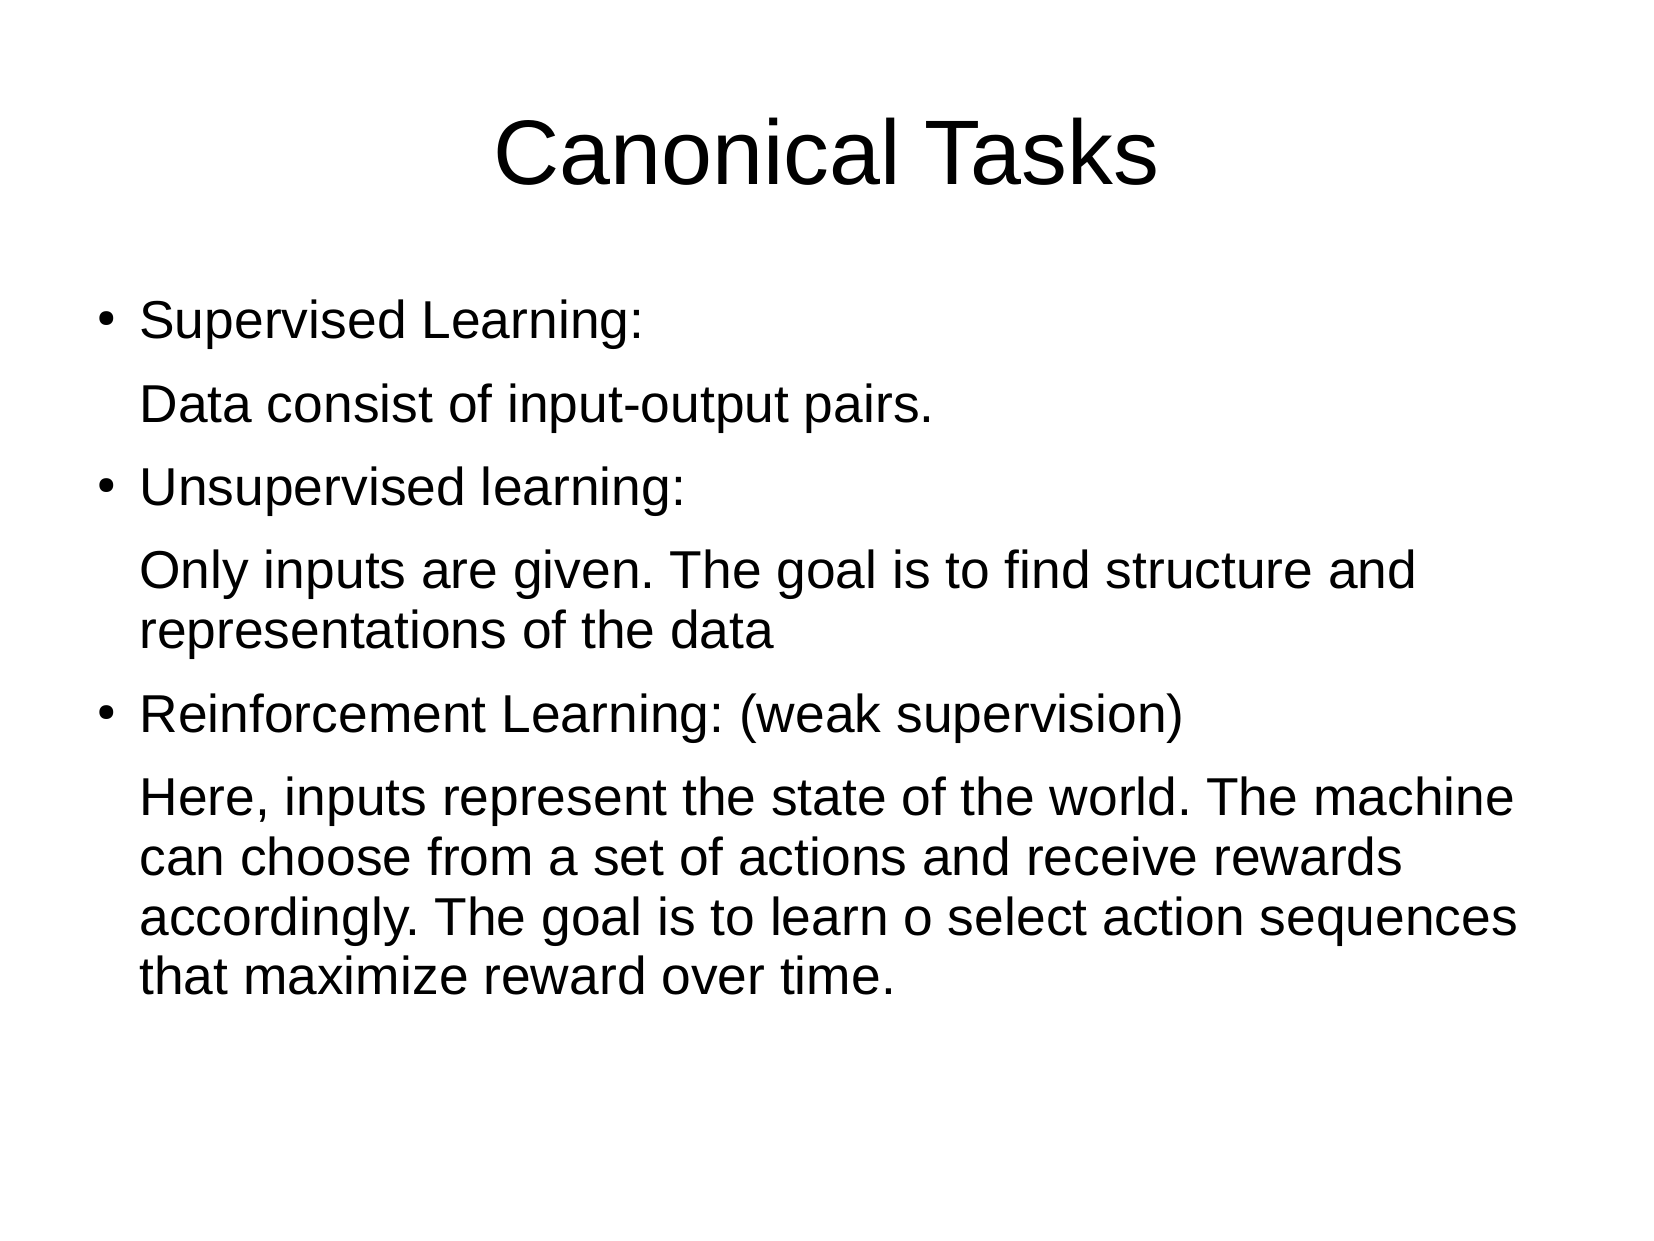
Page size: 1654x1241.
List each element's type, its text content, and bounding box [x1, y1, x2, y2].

title Canonical Tasks [82, 49, 1571, 257]
list Supervised Learning: Data consist of input-output pairs. Unsupervised learning: Only inputs are given. The goal is to find structure and representations of the data Reinforcement Learning: (weak supervision) Here, inputs represent the state of the world. The machine can choose from a set of actions and receive rewards accordingly. The goal is to learn o select action sequences that maximize reward over time. [82, 290, 1571, 1010]
